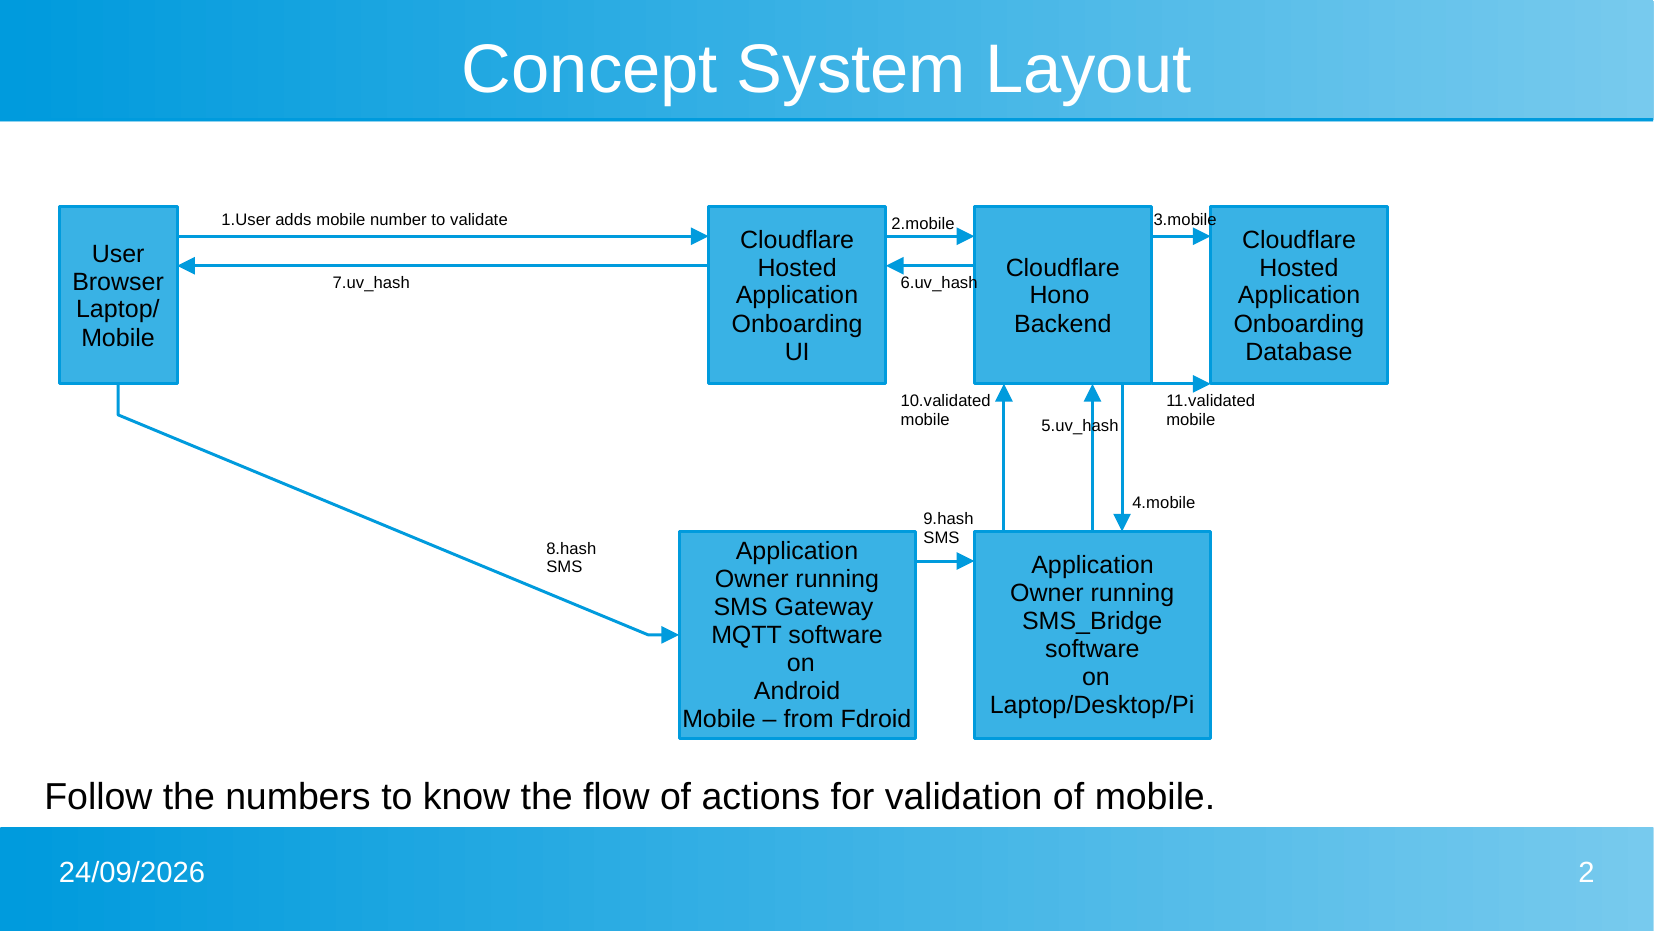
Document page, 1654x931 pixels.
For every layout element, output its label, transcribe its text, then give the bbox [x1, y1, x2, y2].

text_box 7.uv_hash [317, 265, 425, 300]
text_box 1.User adds mobile number to validate [206, 202, 524, 237]
text_box 2.mobile [876, 206, 970, 241]
text_box 8.hash SMS [531, 531, 617, 584]
text_box Application Owner running SMS_Bridge software on Laptop/Desktop/Pi [974, 531, 1211, 739]
text_box Cloudflare Hosted Application Onboarding Database [1210, 206, 1388, 384]
text_box Cloudflare Hosted Application Onboarding UI [708, 206, 886, 384]
text_box Application Owner running SMS Gateway MQTT software on Android Mobile – from Fdroid [679, 531, 916, 739]
text_box 4.mobile [1117, 485, 1211, 520]
text_box 3.mobile [1138, 202, 1232, 237]
text_box 11.validated mobile [1151, 383, 1300, 443]
text_box User Browser Laptop/ Mobile [59, 206, 178, 384]
text_box Follow the numbers to know the flow of actions for validation of mobile. [29, 767, 1231, 825]
text_box 5.uv_hash [1034, 409, 1134, 443]
text_box Cloudflare Hono Backend [974, 206, 1152, 384]
text_box 10.validated mobile [885, 383, 1034, 443]
text_box 9.hash SMS [908, 501, 994, 555]
text_box 6.uv_hash [885, 265, 993, 300]
title Concept System Layout [59, 29, 1595, 108]
